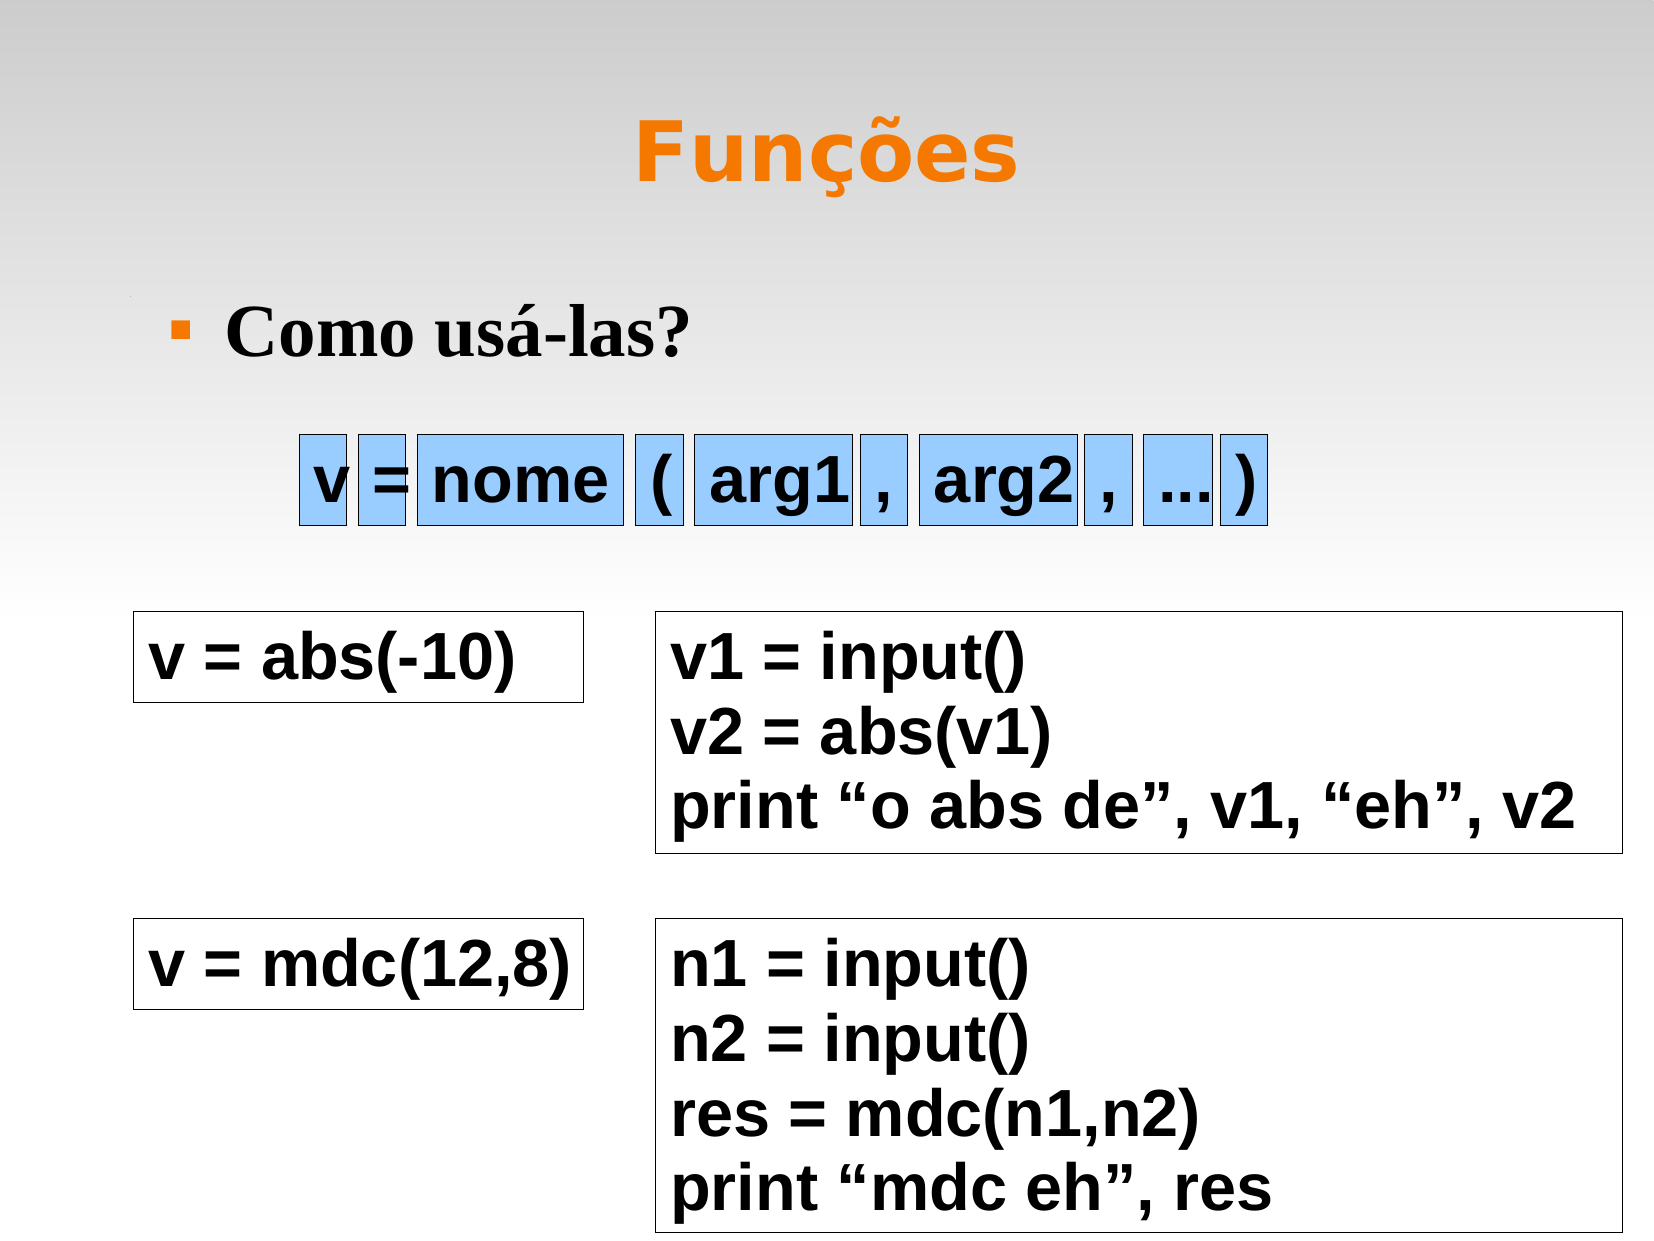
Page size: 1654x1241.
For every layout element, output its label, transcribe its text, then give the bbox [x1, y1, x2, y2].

list Como usá-las? [82, 290, 1571, 1109]
text_box v1 = input() v2 = abs(v1) print “o abs de”, v1, “eh”, v2 [655, 611, 1623, 854]
text_box , [1084, 434, 1133, 526]
text_box ( [635, 434, 684, 526]
text_box v = mdc(12,8) [133, 918, 584, 1010]
text_box arg1 [694, 434, 853, 526]
text_box , [860, 434, 908, 526]
title Funções [82, 49, 1571, 257]
text_box v = abs(-10) [133, 611, 584, 703]
text_box n1 = input() n2 = input() res = mdc(n1,n2) print “mdc eh”, res [655, 918, 1623, 1233]
text_box v [299, 434, 347, 526]
text_box nome [417, 434, 624, 526]
text_box ) [1220, 434, 1268, 526]
text_box ... [1143, 434, 1213, 526]
text_box = [358, 434, 406, 526]
text_box arg2 [919, 434, 1078, 526]
